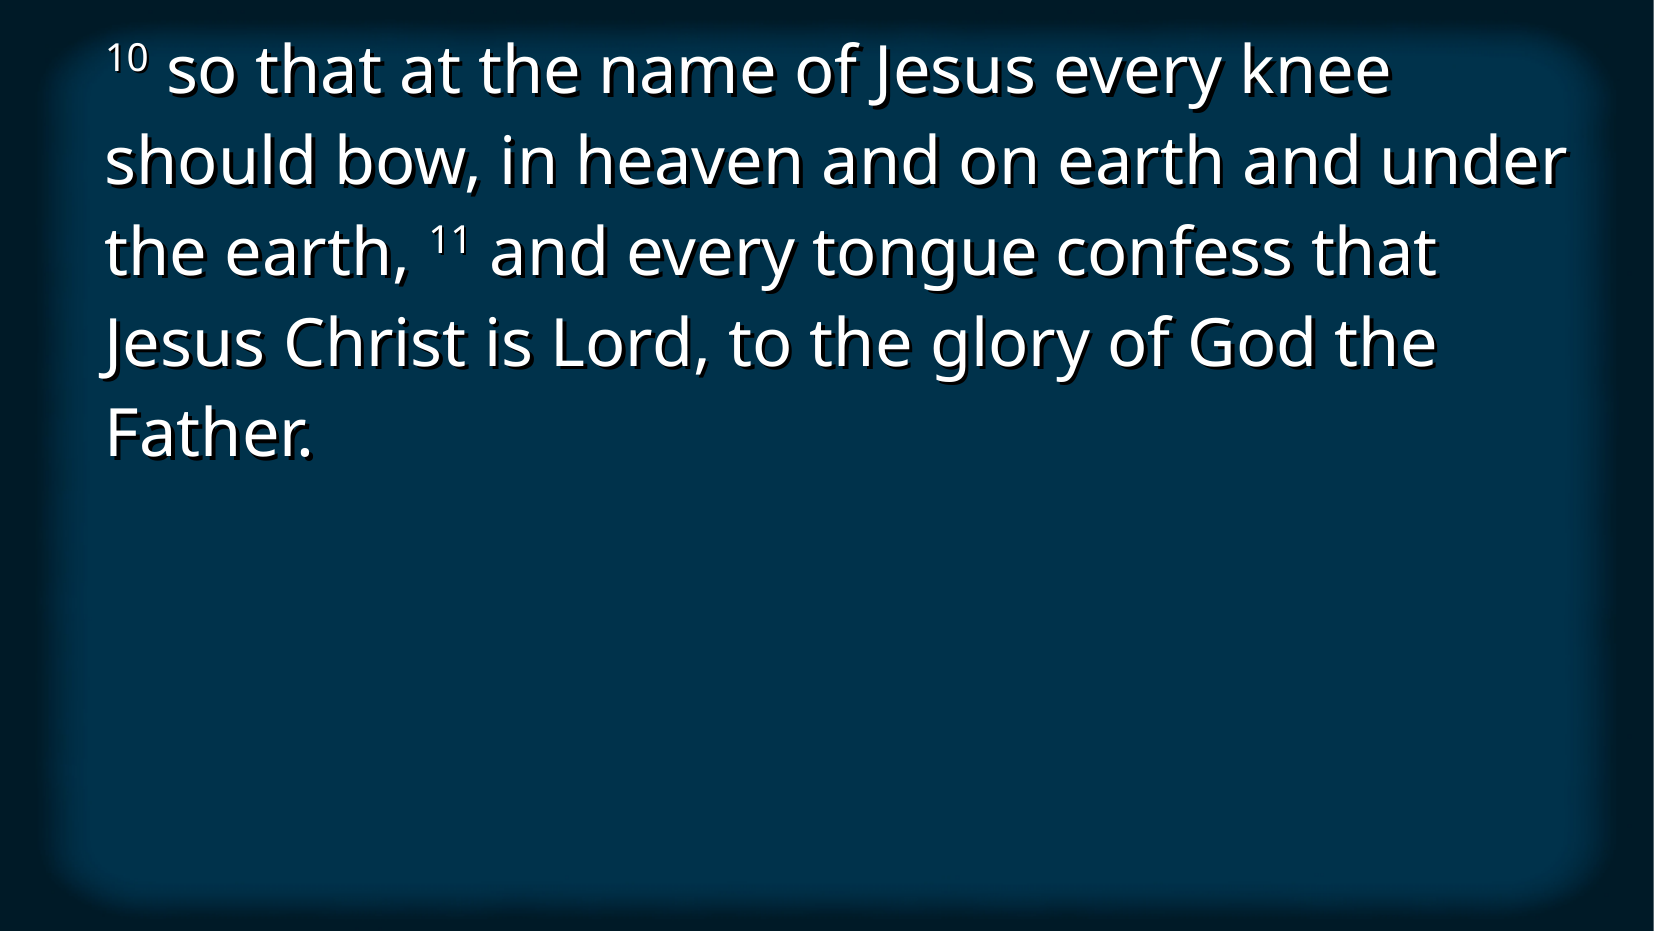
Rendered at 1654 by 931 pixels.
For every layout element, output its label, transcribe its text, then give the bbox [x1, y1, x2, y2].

picture [0, 0, 1654, 931]
text_box 10 so that at the name of Jesus every knee should bow, in heaven and on earth and under the earth, 11 and every tongue confess that Jesus Christ is Lord, to the glory of God the Father. [90, 15, 1591, 406]
